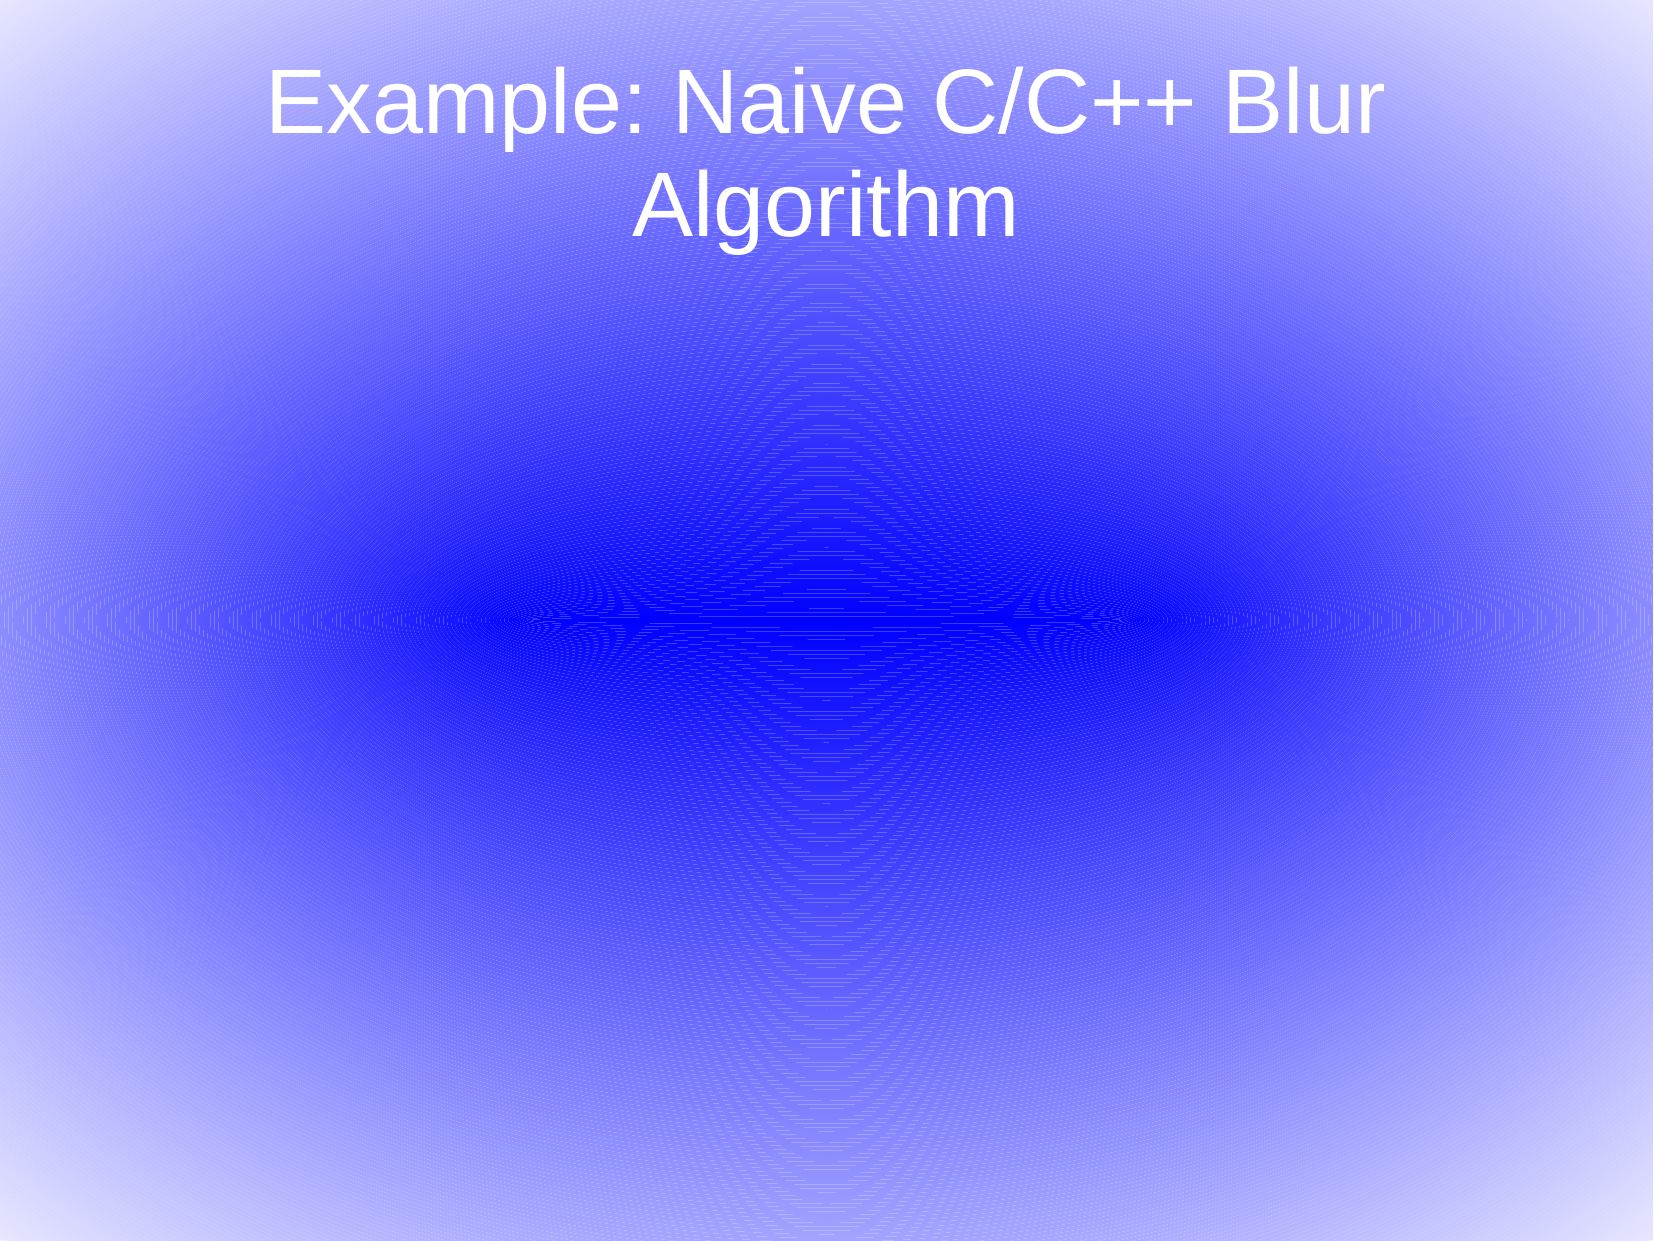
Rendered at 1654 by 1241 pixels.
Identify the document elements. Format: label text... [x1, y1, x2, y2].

title Example: Naive C/C++ Blur Algorithm [82, 49, 1571, 257]
